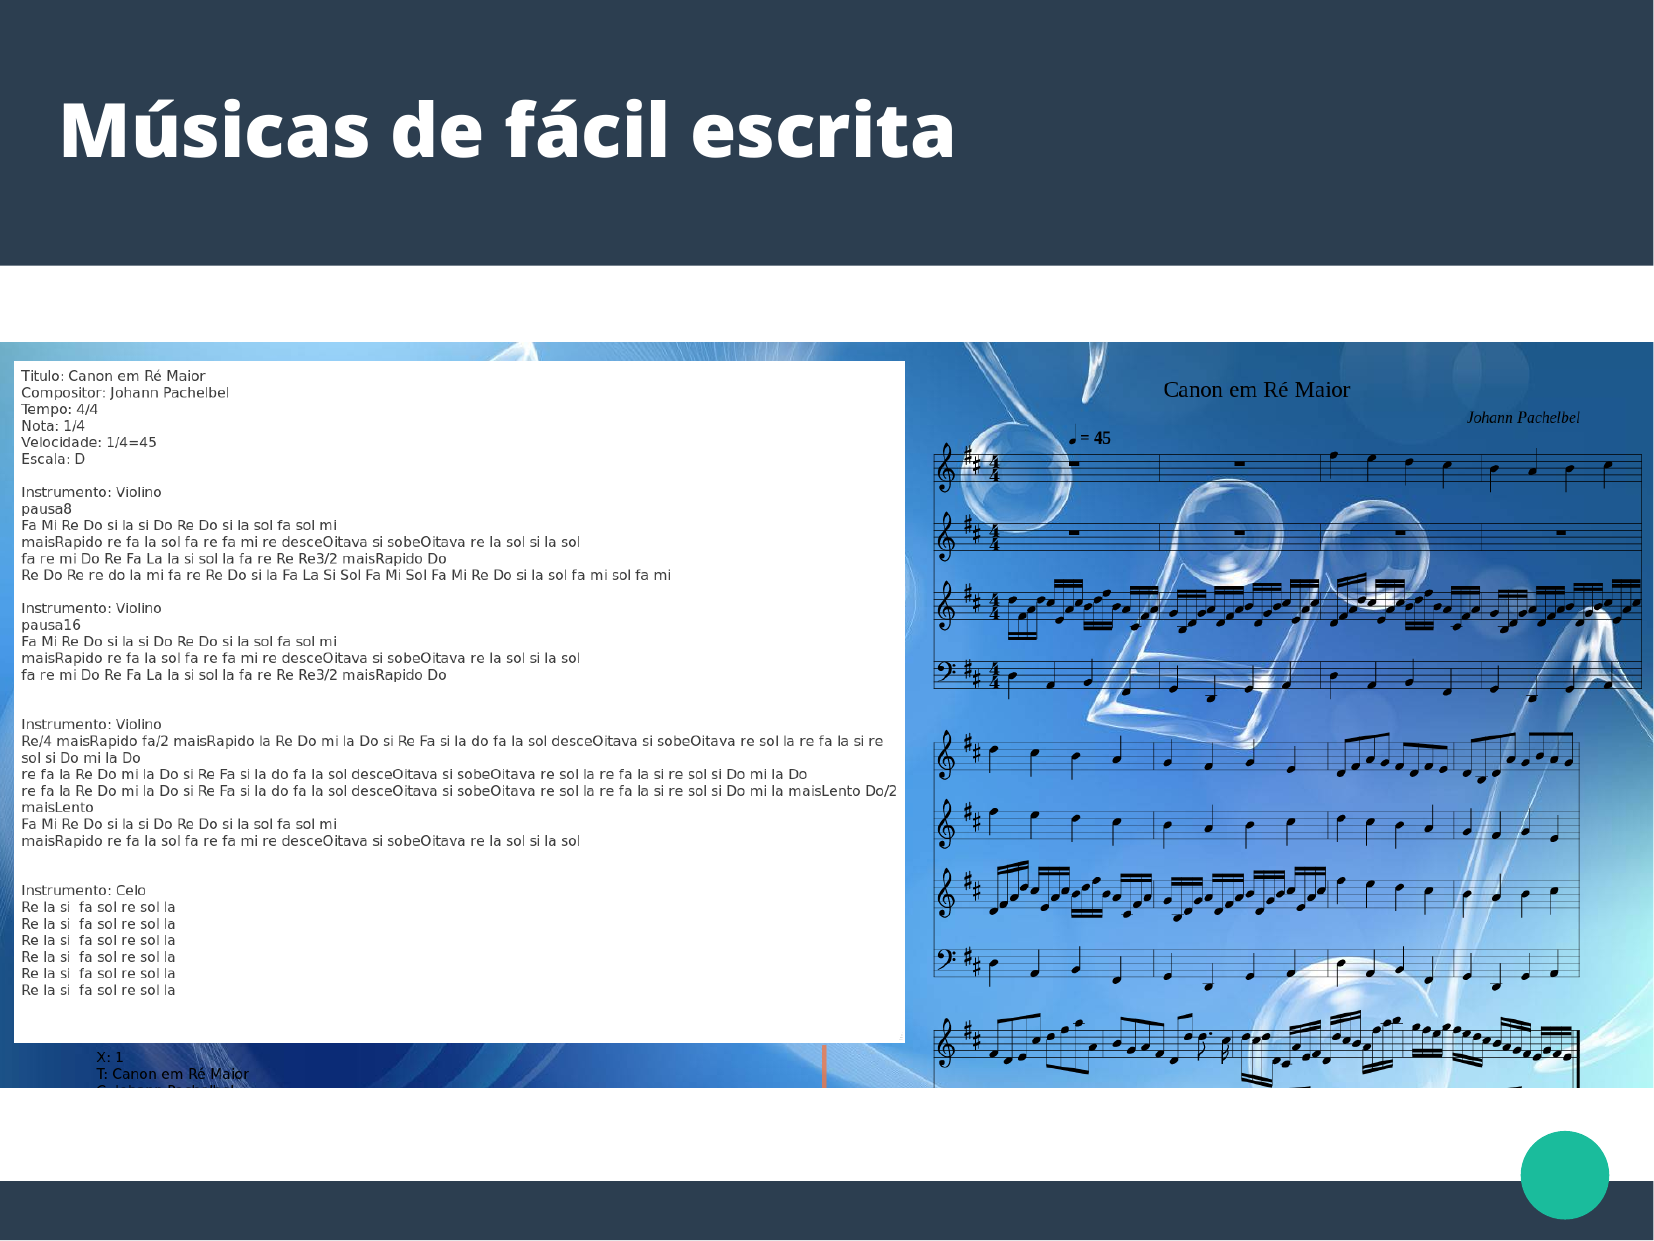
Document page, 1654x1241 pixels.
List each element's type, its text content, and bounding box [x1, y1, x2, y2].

title Músicas de fácil escrita [59, 49, 1595, 207]
picture [0, 342, 1654, 1088]
